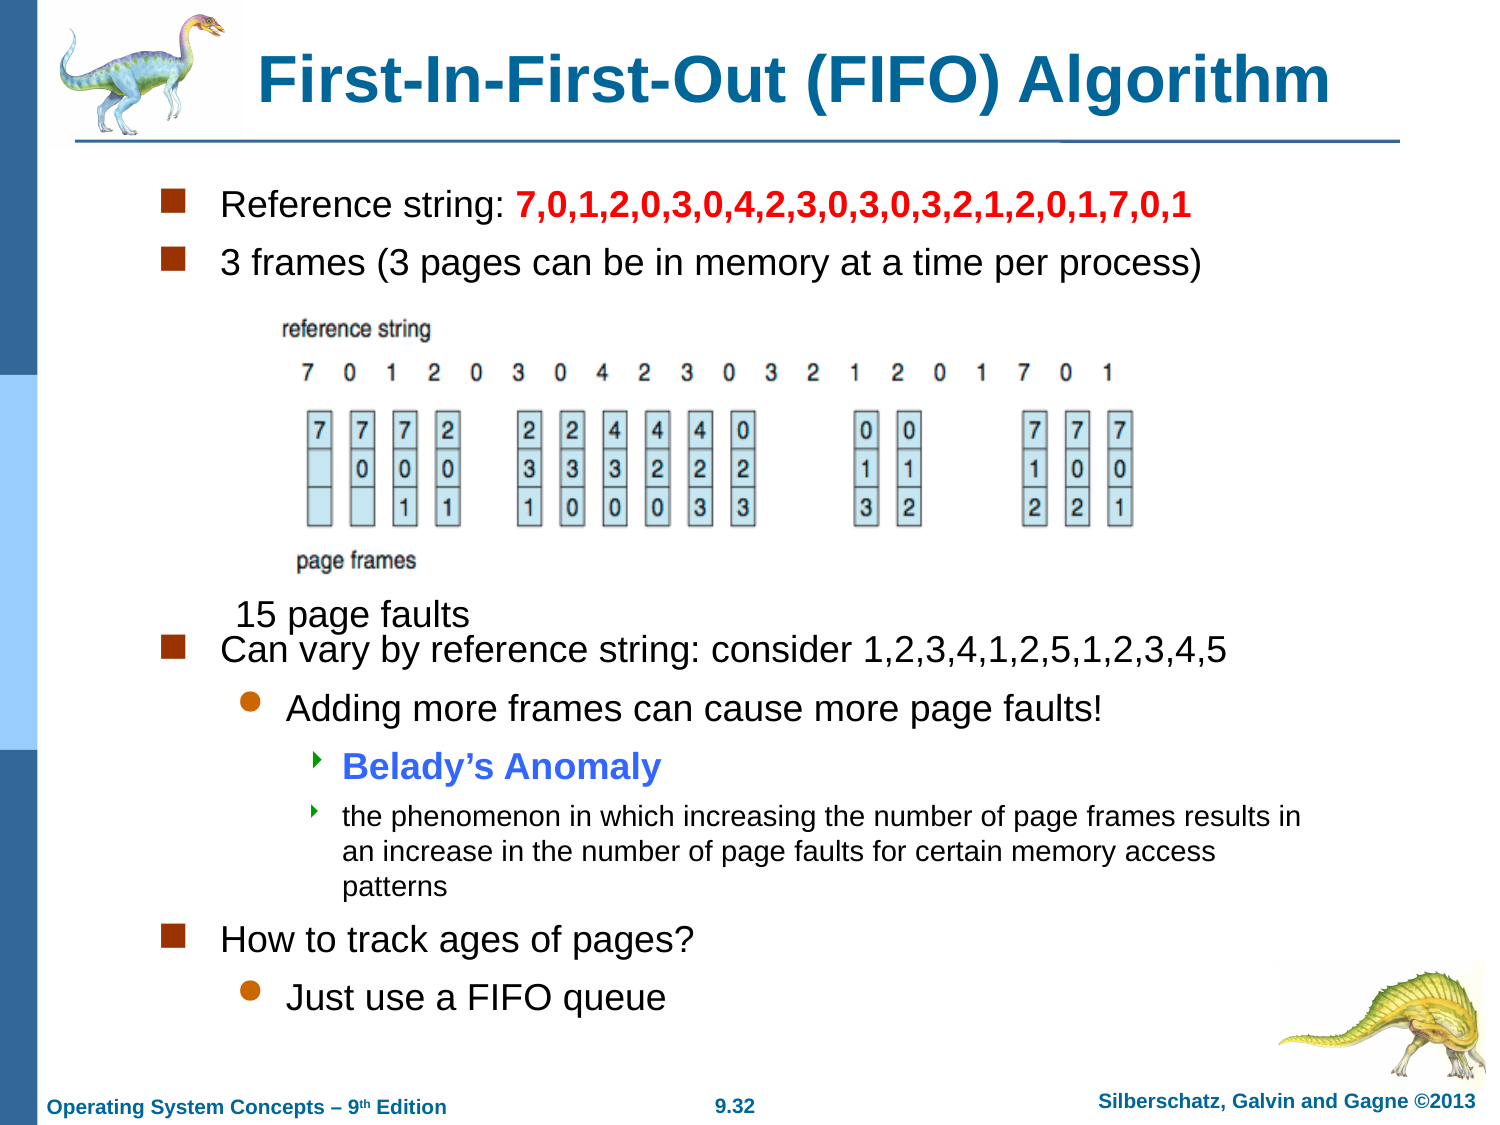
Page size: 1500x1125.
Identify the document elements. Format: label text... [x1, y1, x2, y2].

picture [46, 0, 243, 149]
list Reference string: 7,0,1,2,0,3,0,4,2,3,0,3,0,3,2,1,2,0,1,7,0,1 3 frames (3 pages can be in memory at a time per process) Can vary by reference string: consider 1,2,3,4,1,2,5,1,2,3,4,5 Adding more frames can cause more page faults! Belady’s Anomaly the phenomenon in which increasing the number of page frames results in an increase in the number of page faults for certain memory access patterns How to track ages of pages? Just use a FIFO queue [148, 172, 1344, 1118]
picture [1344, 959, 1486, 1090]
title First-In-First-Out (FIFO) Algorithm [154, 28, 1438, 124]
picture [276, 304, 1151, 583]
text_box 15 page faults [220, 581, 486, 643]
